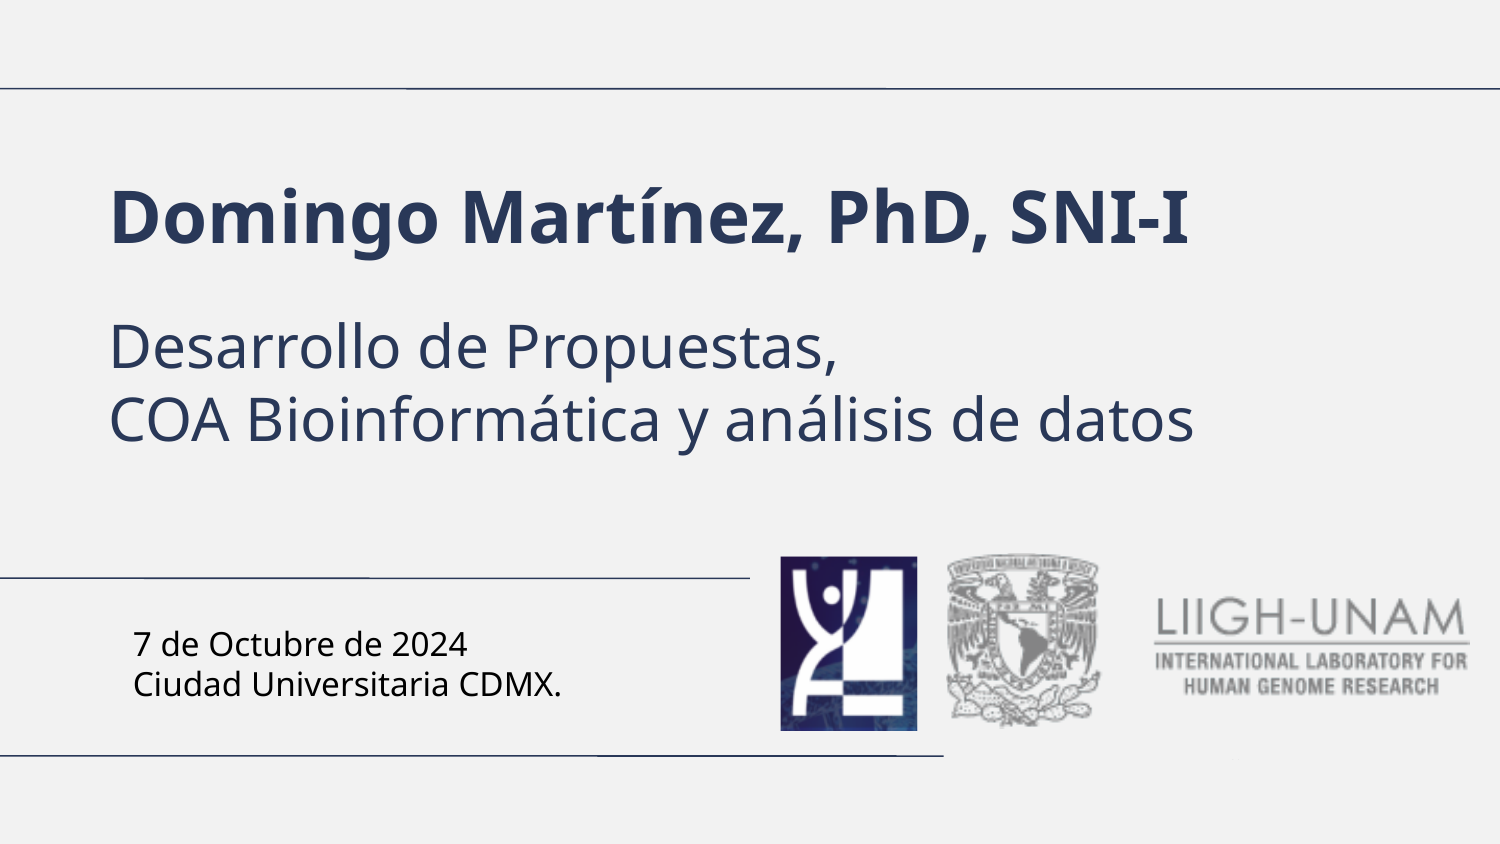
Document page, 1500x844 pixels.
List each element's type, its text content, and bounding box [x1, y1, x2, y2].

picture [946, 553, 1470, 729]
title Domingo Martínez, PhD, SNI-I Desarrollo de Propuestas, COA Bioinformática y análisis de datos [93, 111, 1406, 513]
subtitle 7 de Octubre de 2024 Ciudad Universitaria CDMX. [117, 627, 780, 699]
picture [780, 555, 928, 731]
